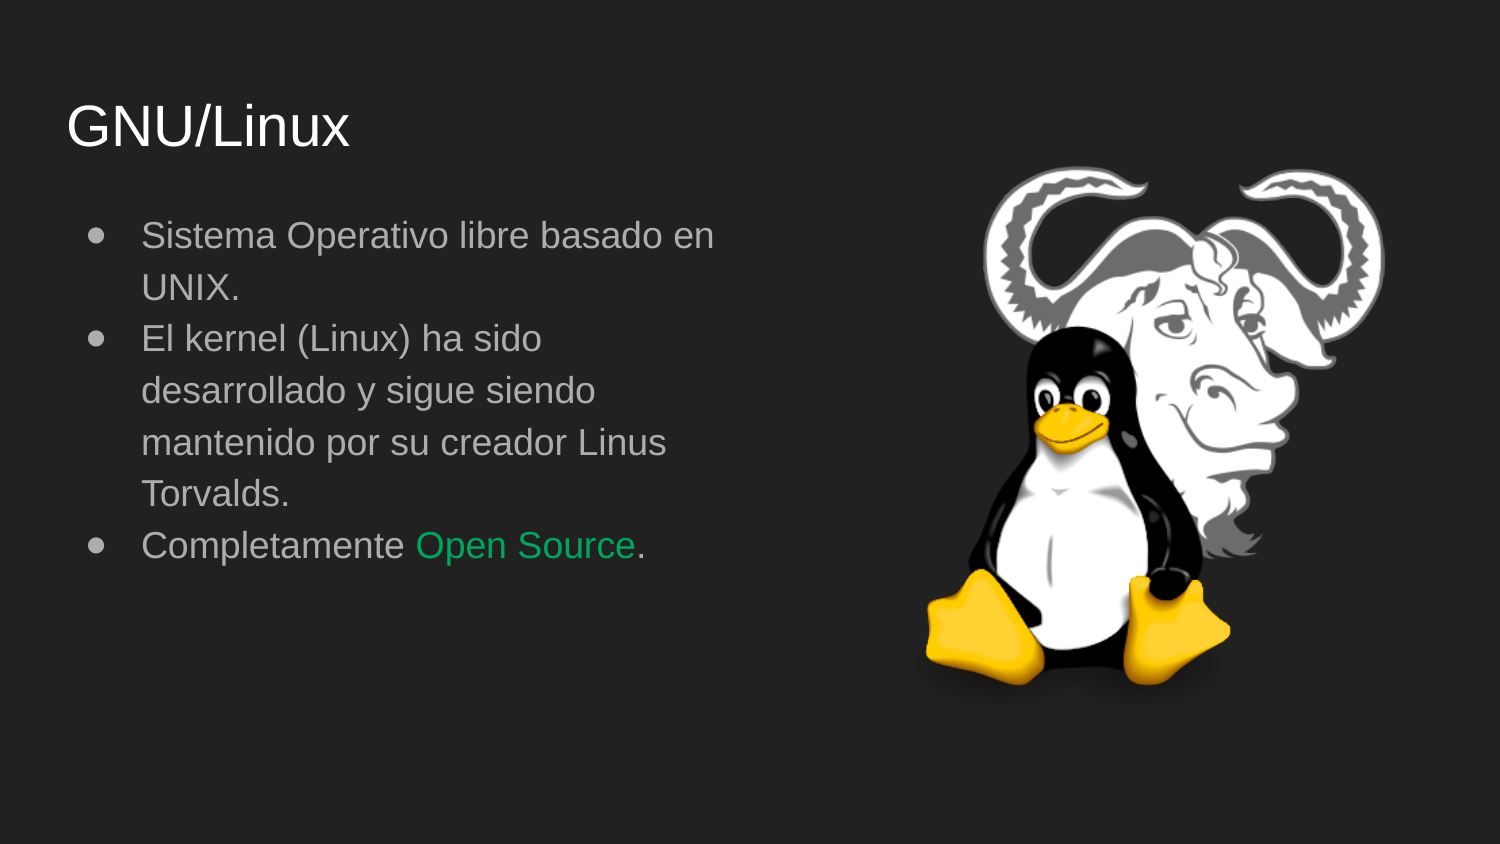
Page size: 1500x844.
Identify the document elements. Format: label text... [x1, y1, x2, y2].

title GNU/Linux [51, 72, 1449, 167]
list Sistema Operativo libre basado en UNIX. El kernel (Linux) ha sido desarrollado y sigue siendo mantenido por su creador Linus Torvalds. Completamente Open Source. [51, 189, 750, 750]
picture [906, 166, 1385, 710]
